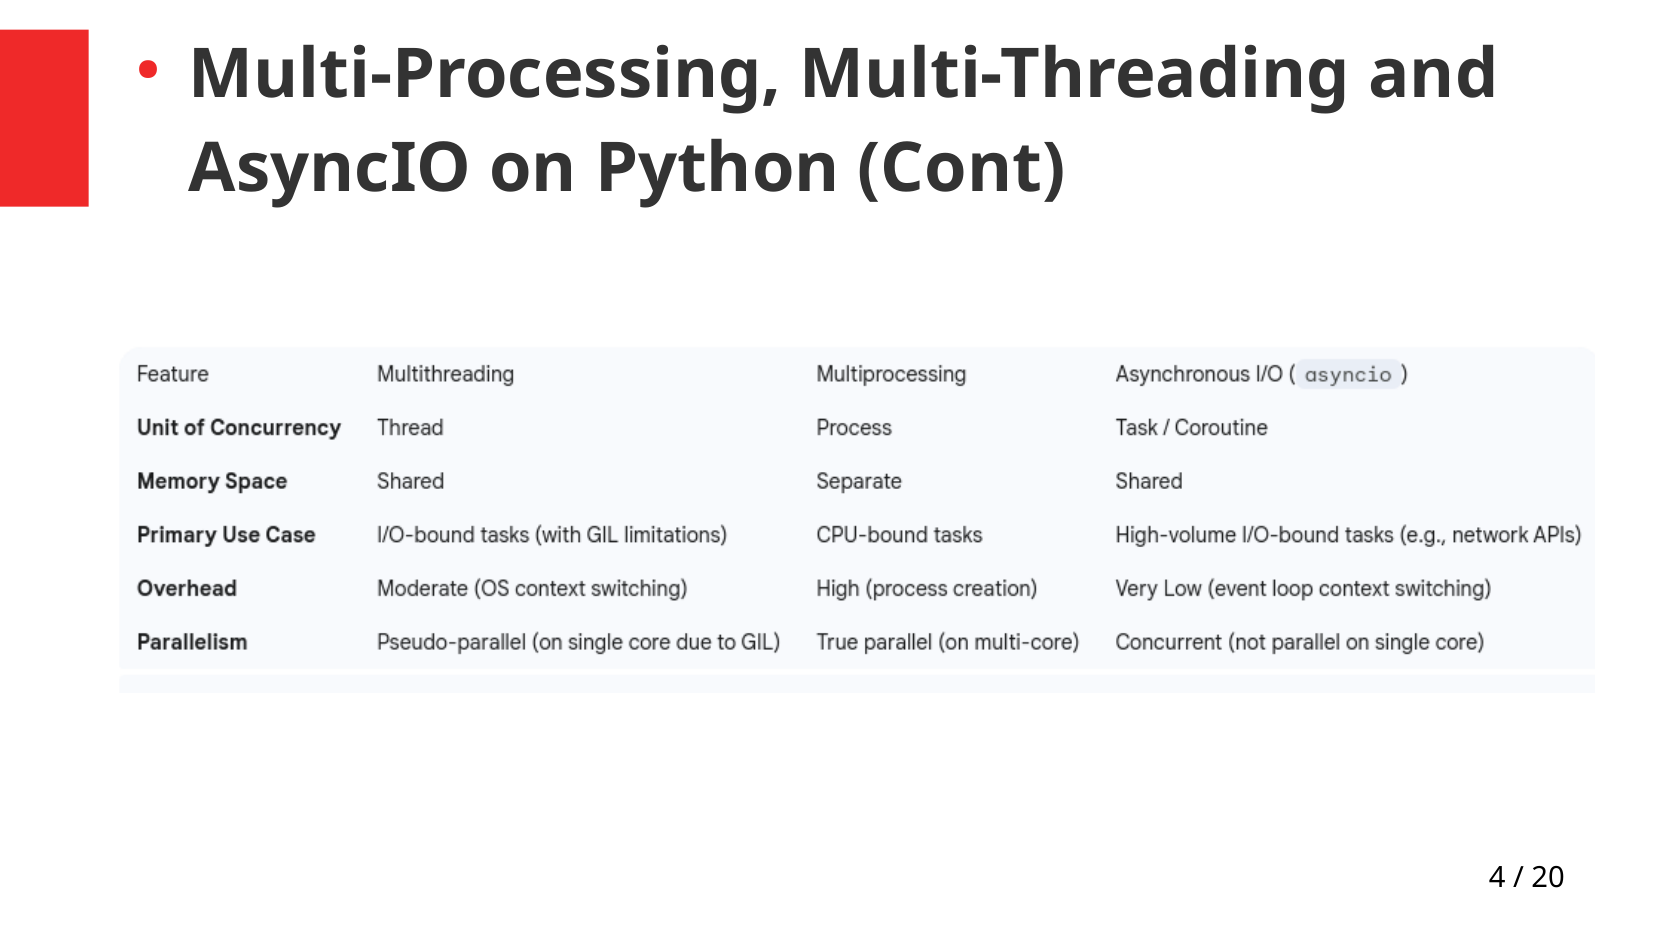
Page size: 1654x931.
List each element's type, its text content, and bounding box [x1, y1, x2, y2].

title Multi-Processing, Multi-Threading and AsyncIO on Python (Cont) [118, 29, 1595, 207]
picture [118, 340, 1595, 693]
